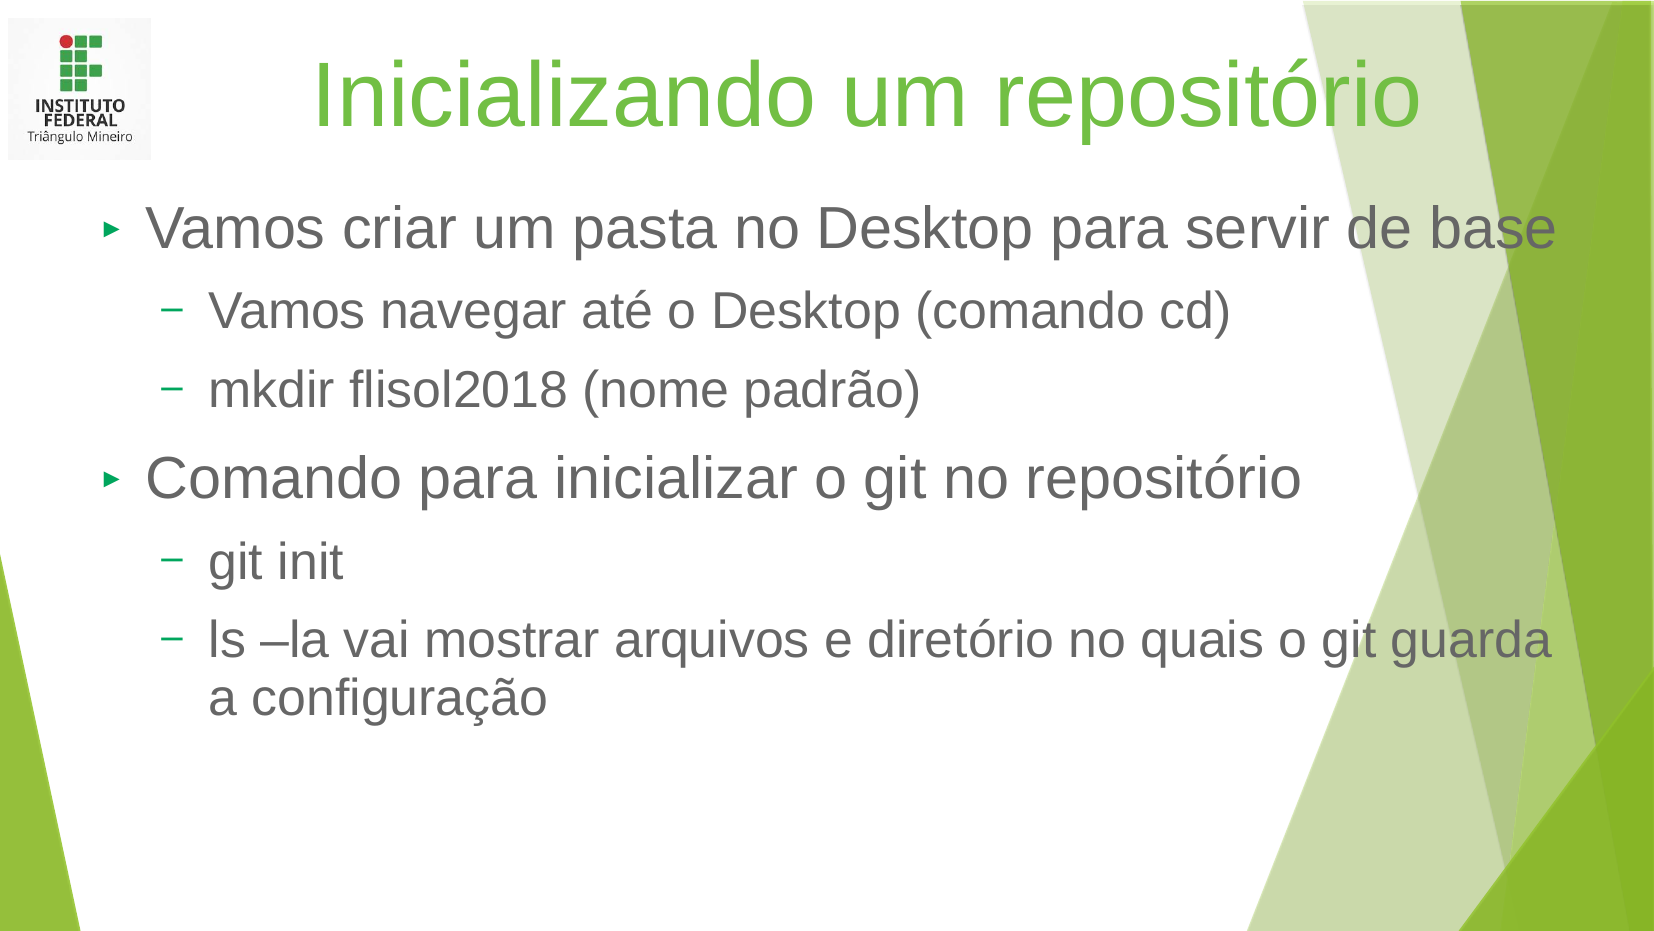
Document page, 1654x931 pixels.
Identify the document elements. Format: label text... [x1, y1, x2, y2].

picture [8, 18, 151, 160]
title Inicializando um repositório [165, 31, 1571, 160]
list Vamos criar um pasta no Desktop para servir de base Vamos navegar até o Desktop (comando cd) mkdir flisol2018 (nome padrão) Comando para inicializar o git no repositório git init ls –la vai mostrar arquivos e diretório no quais o git guarda a configuração [82, 195, 1571, 758]
